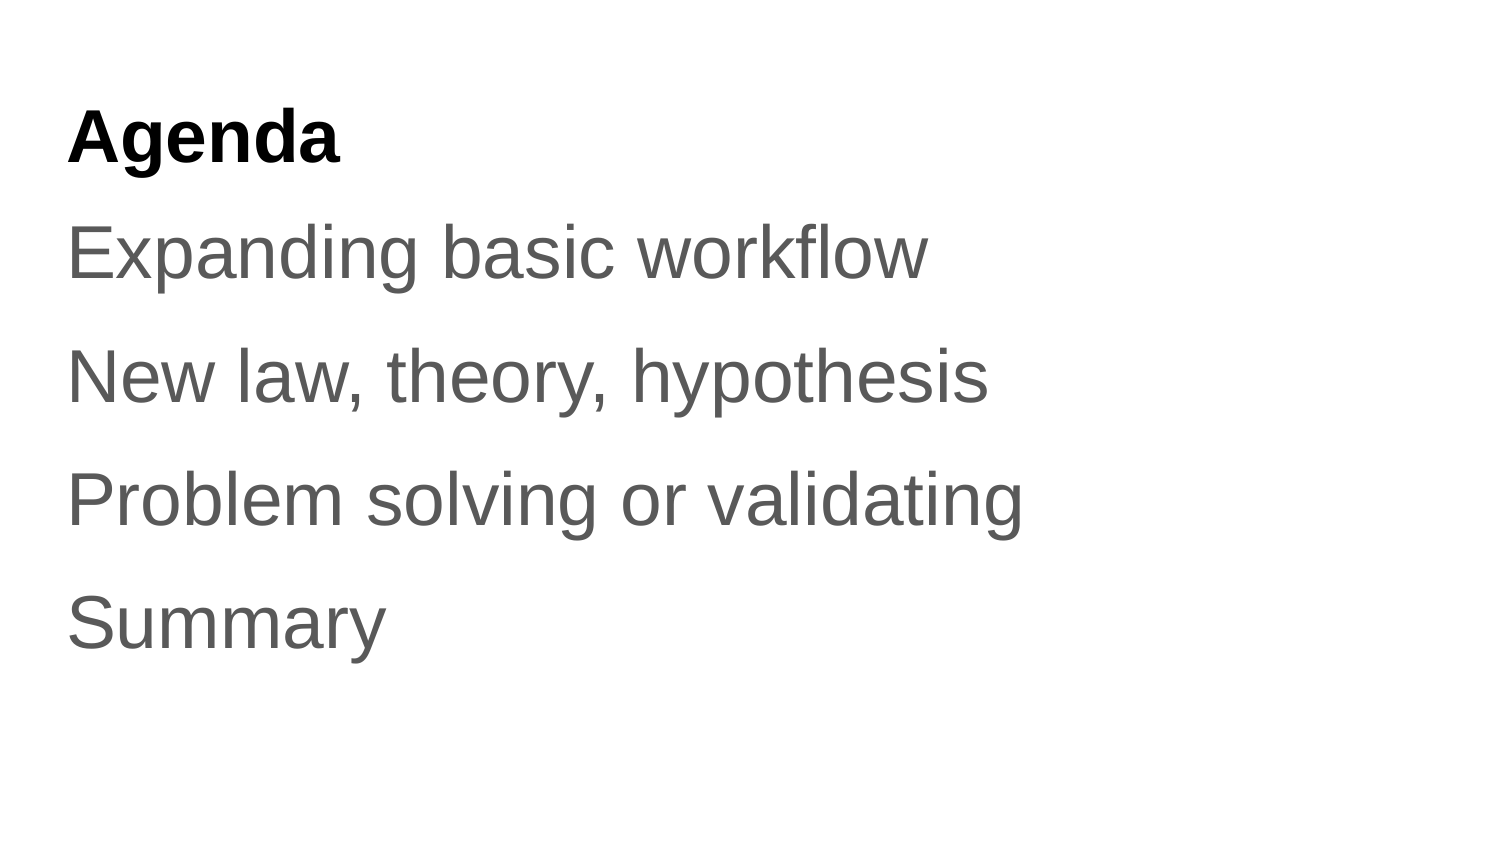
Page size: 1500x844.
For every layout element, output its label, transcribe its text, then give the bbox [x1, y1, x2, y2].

list Expanding basic workflow New law, theory, hypothesis Problem solving or validating Summary [51, 189, 1449, 750]
title Agenda [51, 72, 1449, 167]
